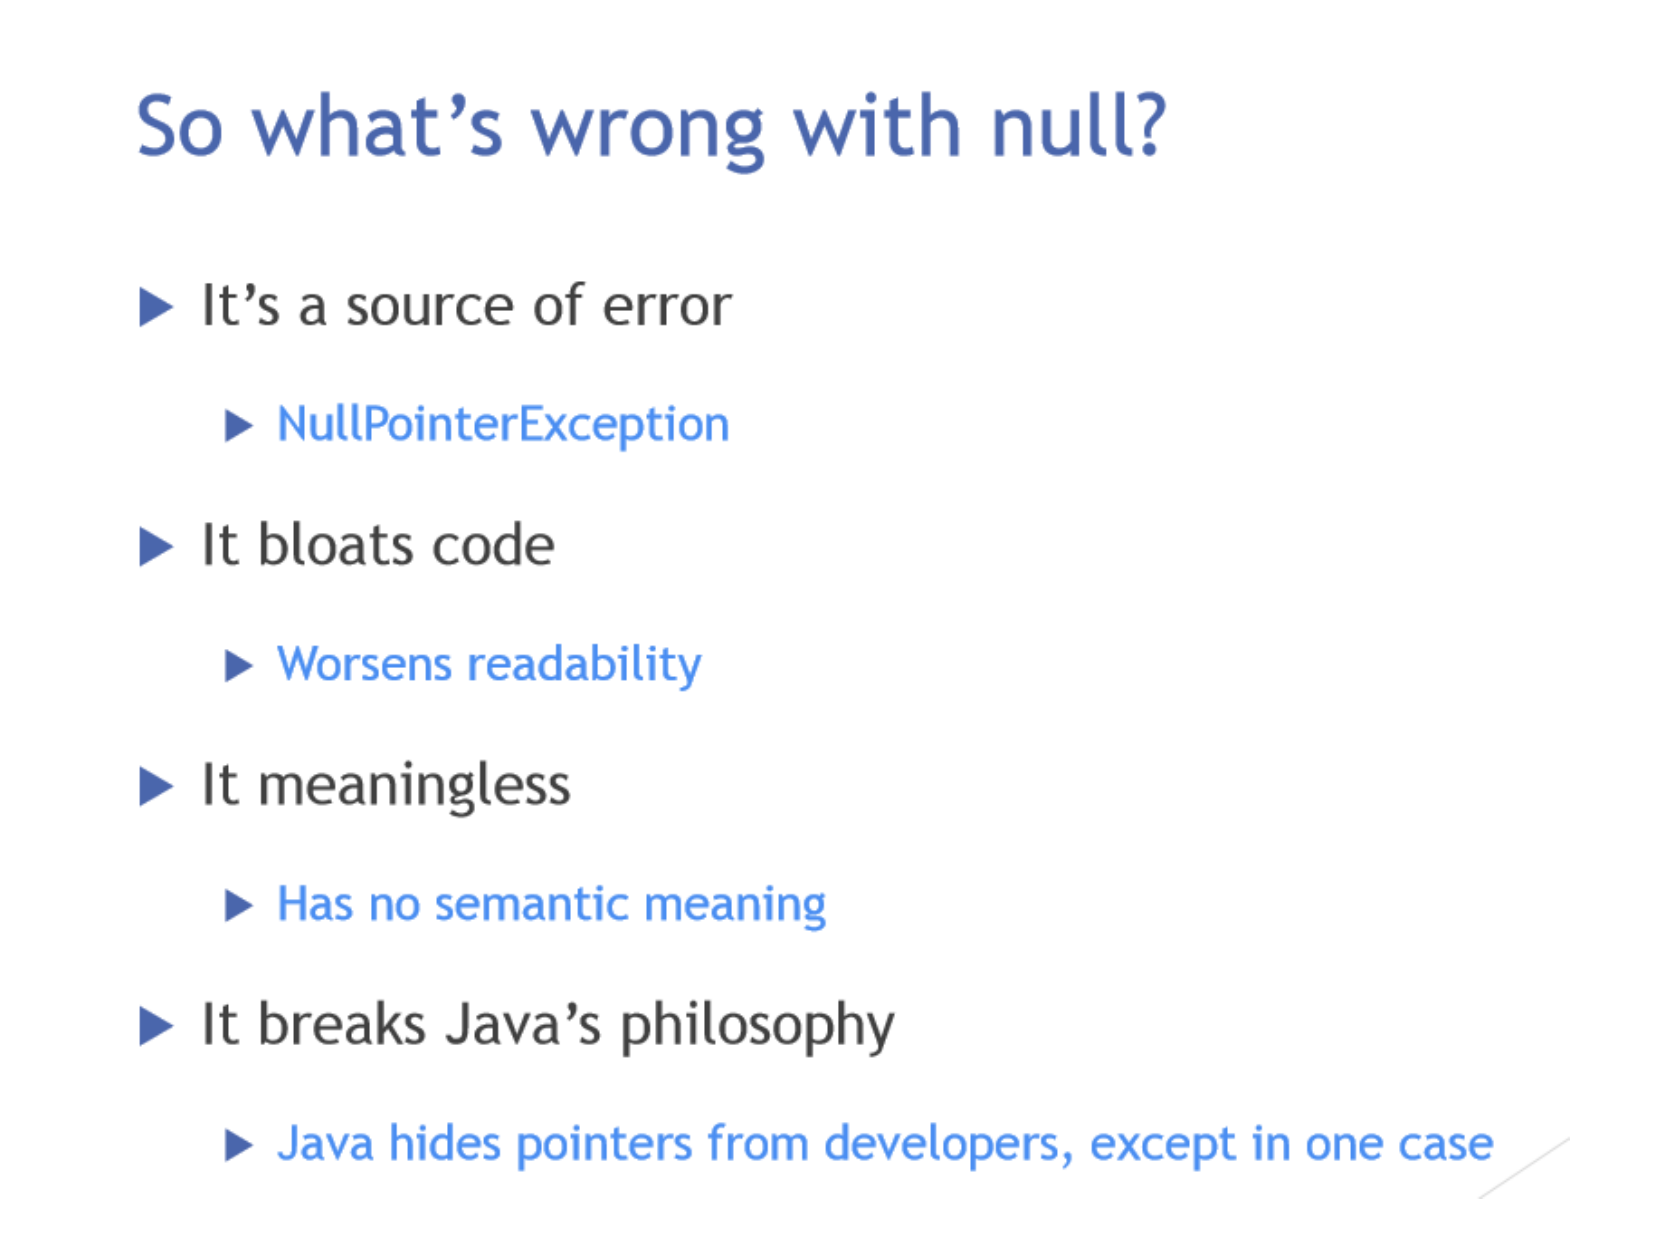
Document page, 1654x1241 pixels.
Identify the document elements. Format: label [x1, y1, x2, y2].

picture [75, 59, 1570, 1199]
